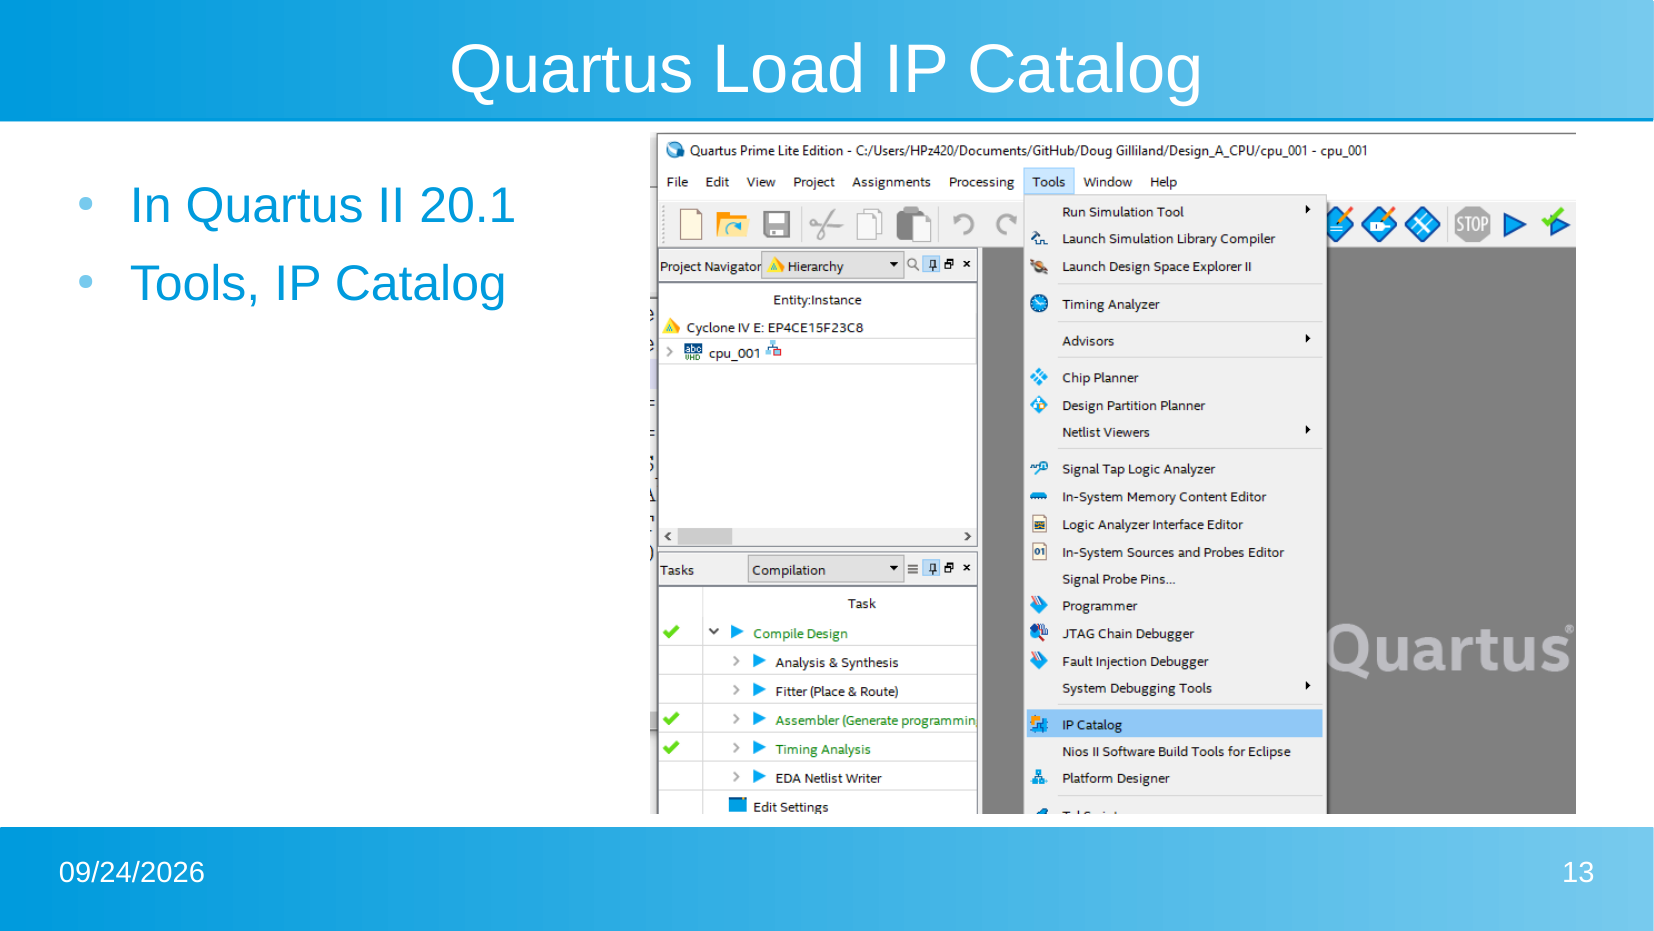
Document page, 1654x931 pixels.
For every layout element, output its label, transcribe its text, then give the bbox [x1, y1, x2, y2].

title Quartus Load IP Catalog [59, 29, 1595, 108]
picture [650, 132, 1576, 814]
list In Quartus II 20.1 Tools, IP Catalog [59, 177, 638, 768]
